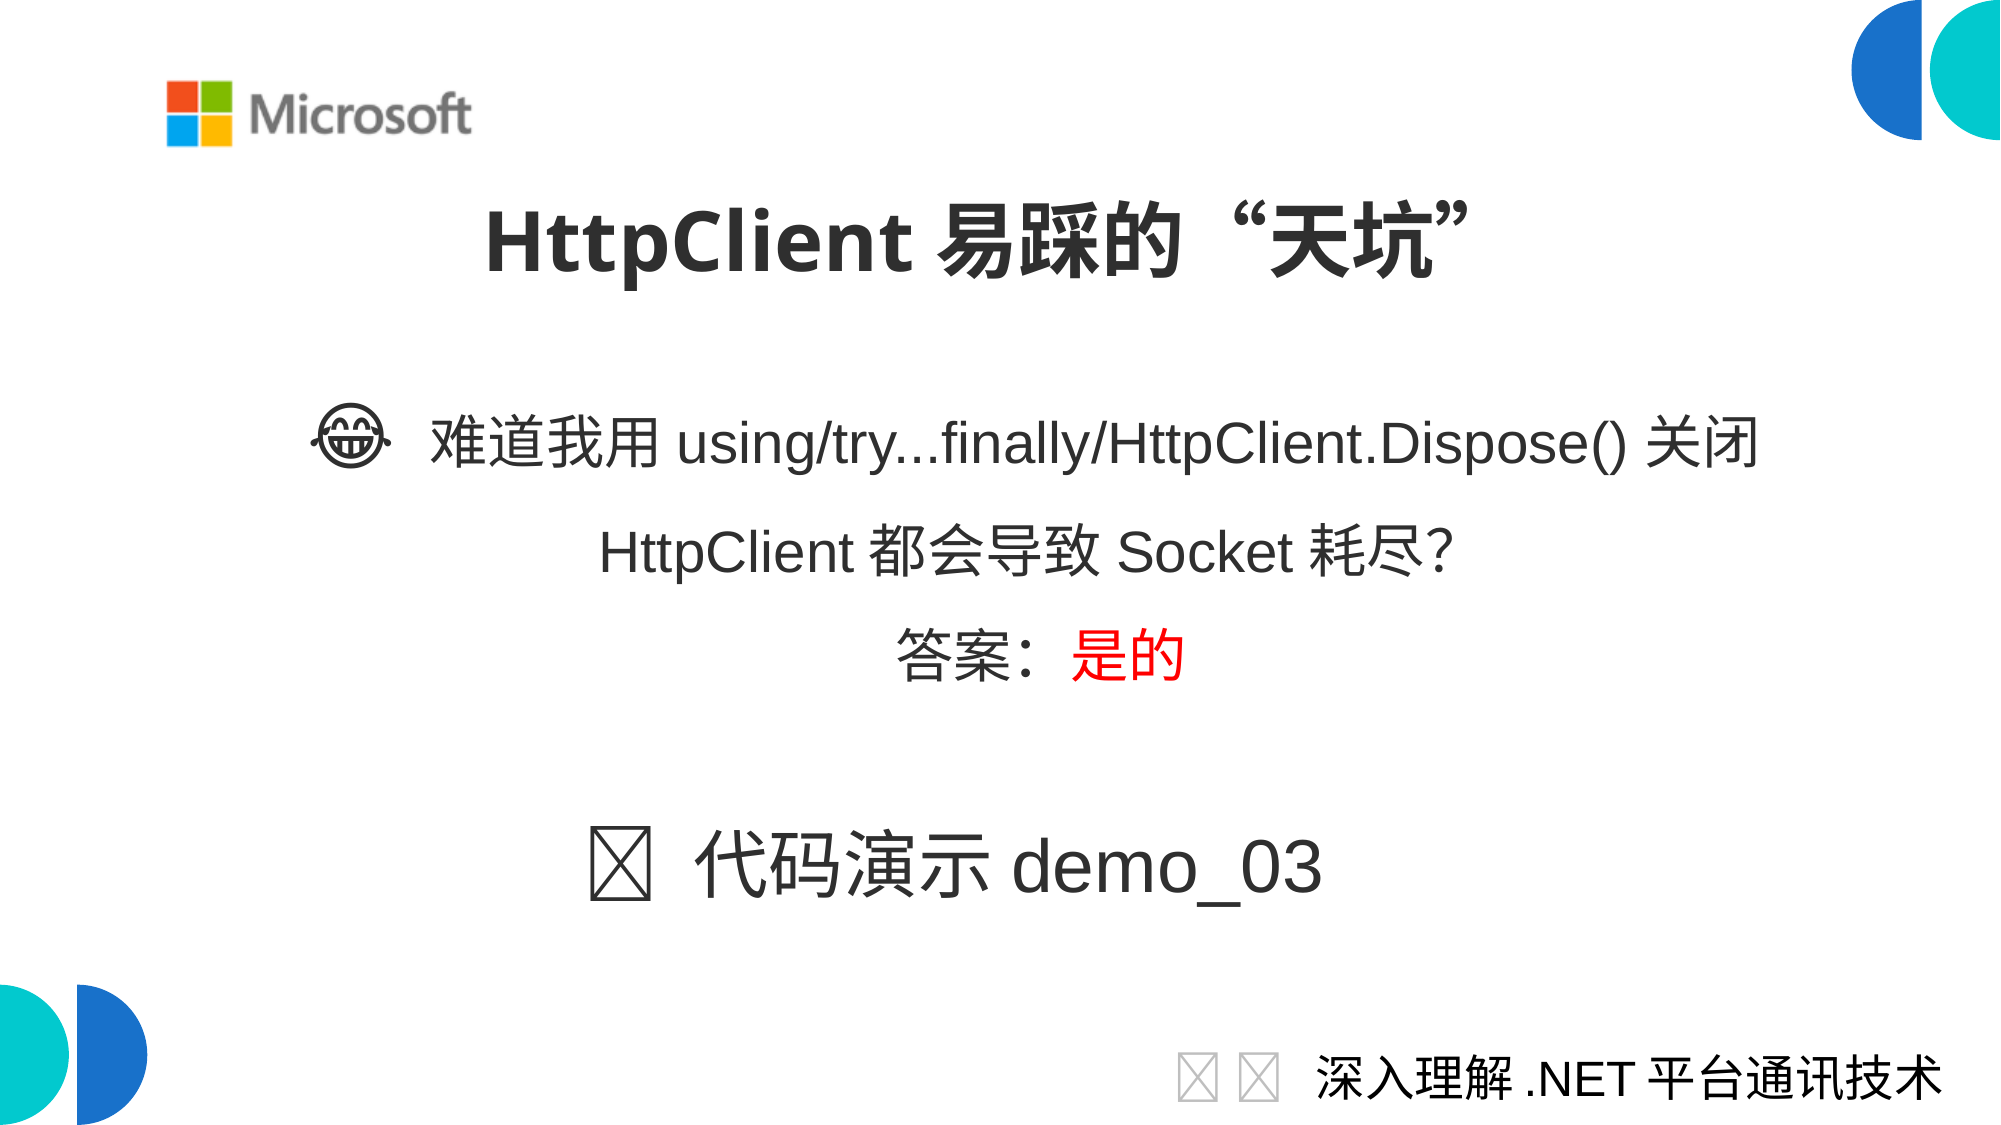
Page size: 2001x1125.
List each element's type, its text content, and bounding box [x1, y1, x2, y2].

picture [85, 41, 552, 189]
text_box 😂 难道我用using/try...finally/HttpClient.Dispose()关闭HttpClient都会导致Socket耗尽？ 答案：是的 [247, 336, 1835, 549]
text_box 🚀 代码演示demo_03 [160, 764, 1747, 981]
subtitle 🚀 🚀 深入理解.NET平台通讯技术 [1173, 1046, 1952, 1107]
title HttpClient易踩的“天坑” [138, 145, 1862, 332]
text_box [1641, 4, 1999, 135]
